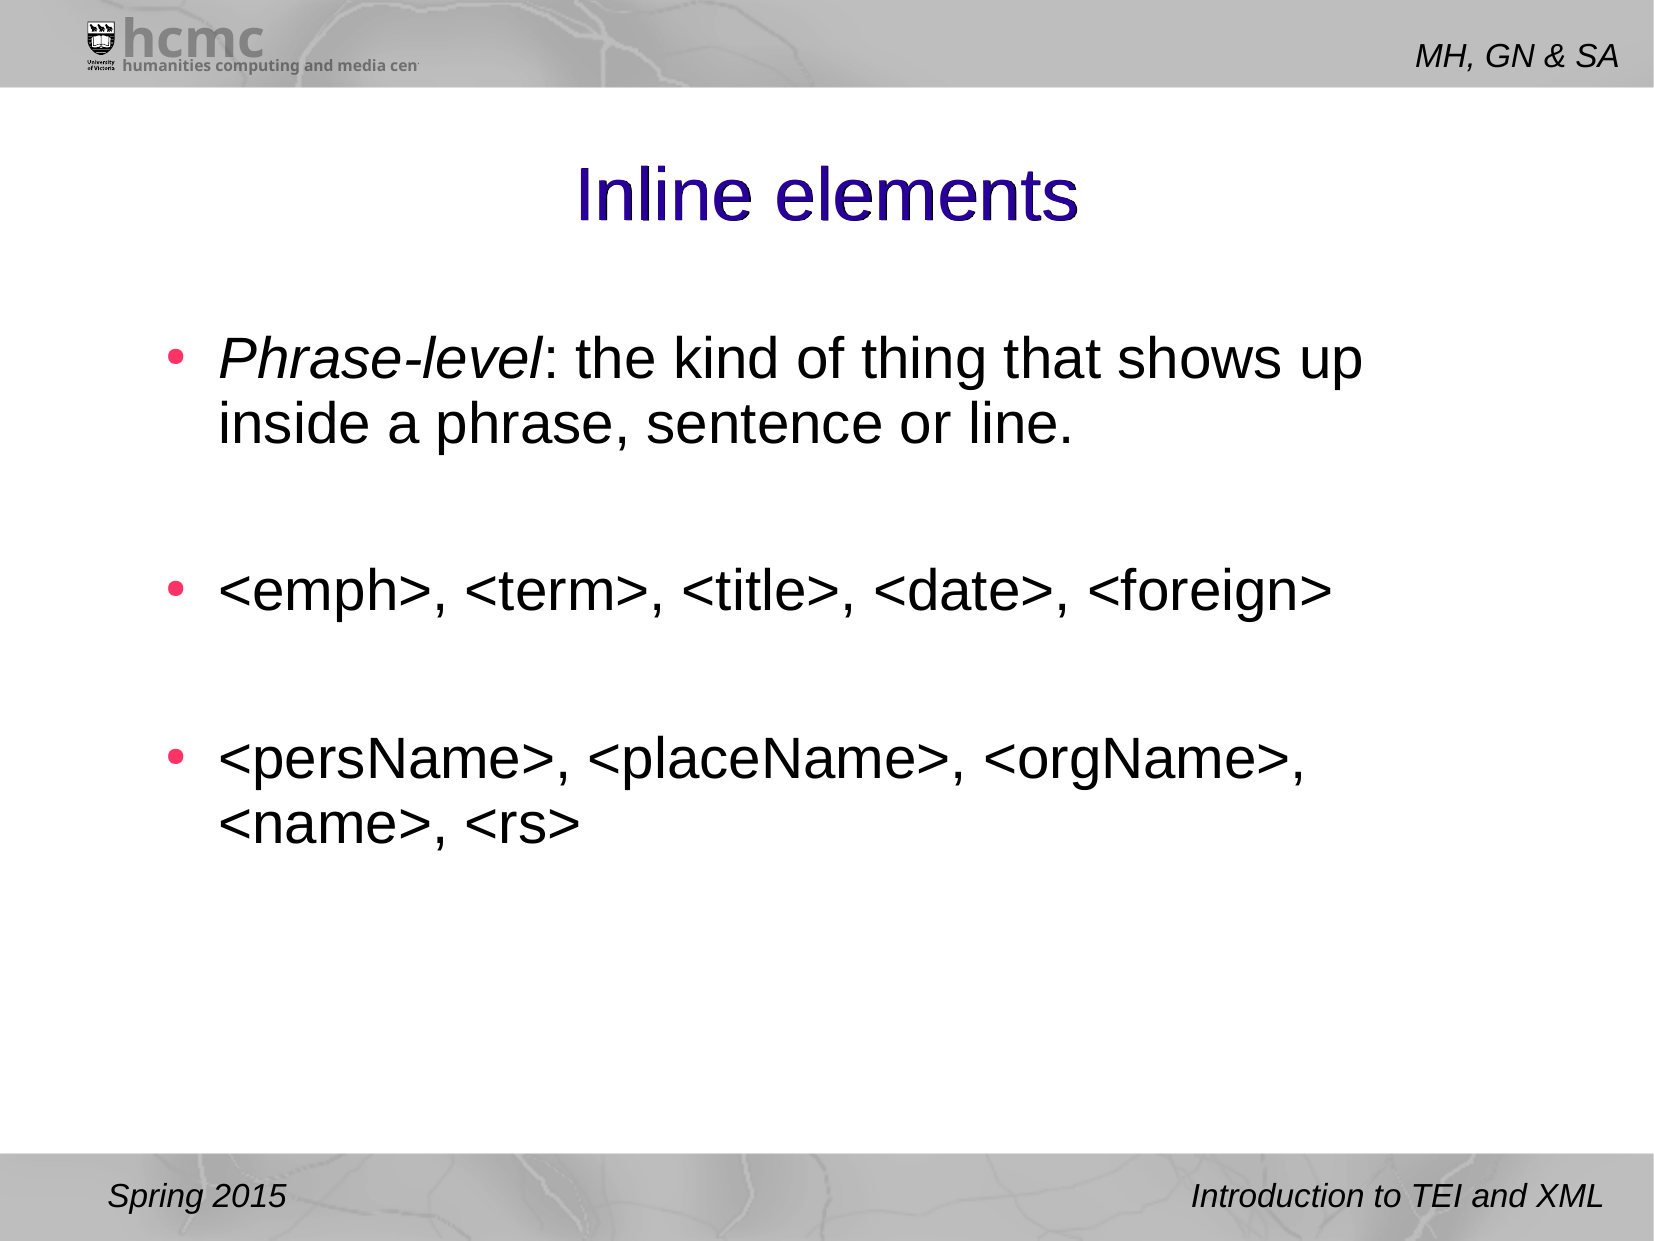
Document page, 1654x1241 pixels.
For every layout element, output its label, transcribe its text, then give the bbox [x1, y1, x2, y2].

list Phrase-level: the kind of thing that shows up inside a phrase, sentence or line. <emph>, <term>, <title>, <date>, <foreign> <persName>, <placeName>, <orgName>, <name>, <rs> [147, 325, 1506, 1045]
picture [0, 0, 1654, 1241]
title Inline elements [118, 90, 1536, 298]
